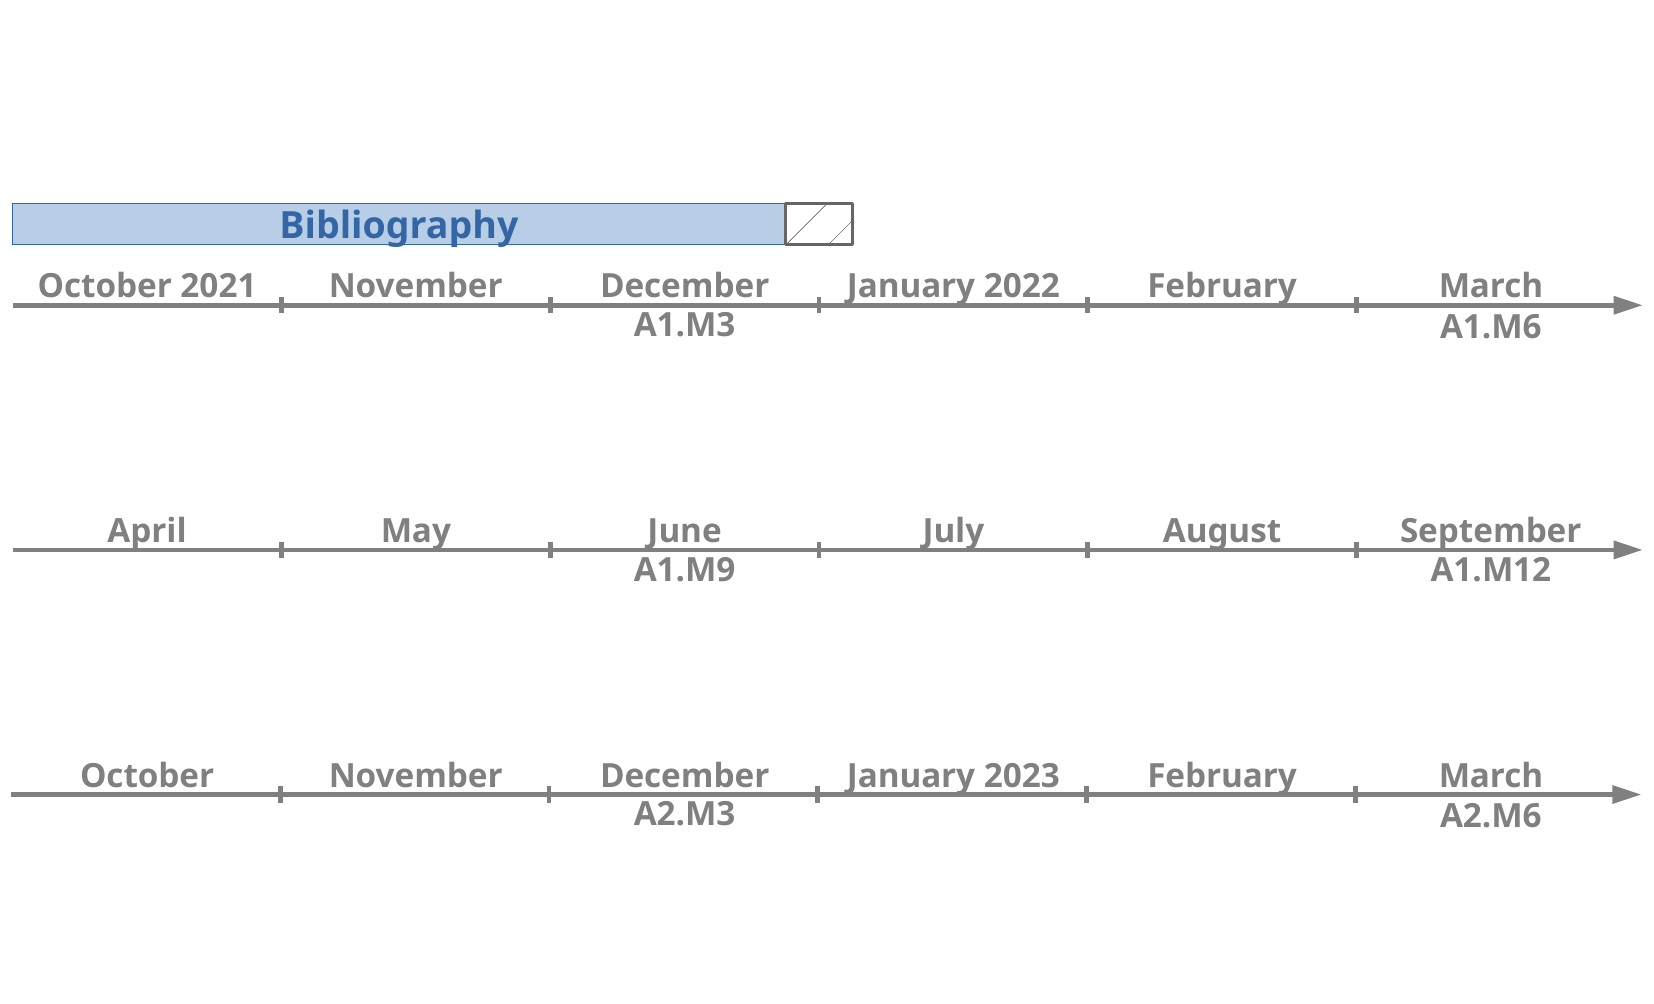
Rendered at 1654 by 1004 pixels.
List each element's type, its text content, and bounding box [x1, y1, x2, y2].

text_box January 2022 [819, 258, 1087, 312]
text_box May [281, 503, 550, 556]
text_box A1.M12 [1356, 541, 1626, 595]
text_box A2.M3 [550, 801, 820, 840]
text_box February [1087, 258, 1356, 312]
text_box April [12, 503, 281, 556]
text_box March [1356, 747, 1626, 801]
text_box A1.M9 [550, 541, 820, 595]
text_box January 2023 [819, 747, 1087, 801]
text_box A1.M6 [1356, 299, 1626, 353]
text_box November [284, 308, 548, 312]
text_box [785, 203, 853, 245]
text_box December [550, 258, 819, 297]
text_box A1.M3 [550, 297, 820, 350]
text_box Bibliography [12, 203, 785, 245]
text_box September [1357, 503, 1626, 541]
text_box November [282, 258, 550, 303]
text_box August [1087, 503, 1357, 556]
text_box December [550, 747, 819, 801]
text_box November [281, 747, 550, 801]
text_box October 2021 [12, 258, 282, 312]
text_box July [819, 503, 1087, 556]
text_box A2.M6 [1356, 801, 1626, 842]
text_box October [12, 747, 281, 801]
text_box March [1356, 258, 1626, 299]
text_box June [550, 503, 819, 541]
text_box February [1087, 747, 1356, 801]
